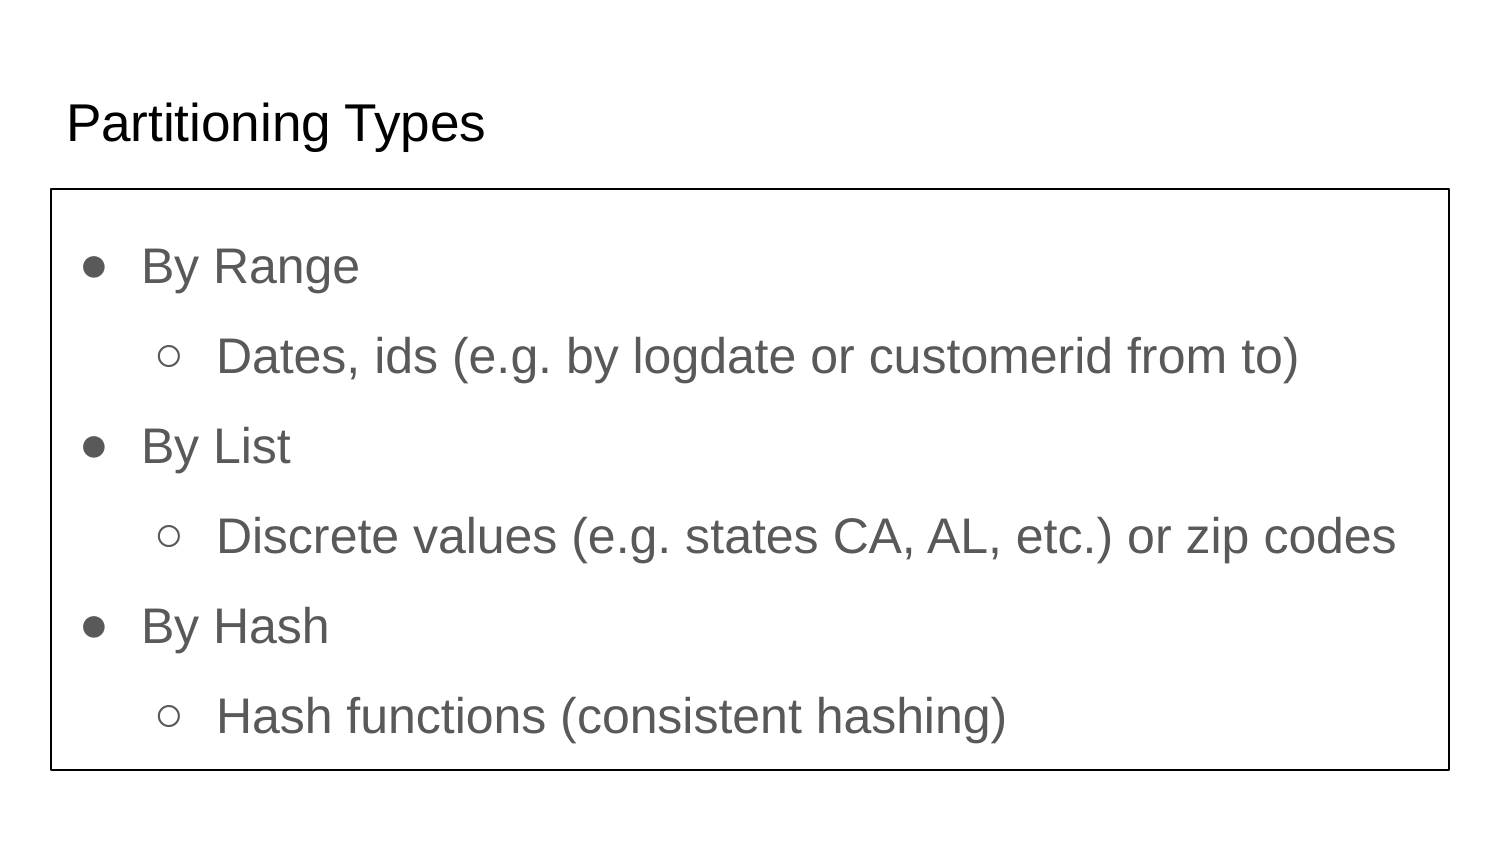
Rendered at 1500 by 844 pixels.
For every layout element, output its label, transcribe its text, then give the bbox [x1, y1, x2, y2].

title Partitioning Types [51, 72, 1449, 167]
list By Range Dates, ids (e.g. by logdate or customerid from to) By List Discrete values (e.g. states CA, AL, etc.) or zip codes By Hash Hash functions (consistent hashing) [51, 189, 1449, 771]
